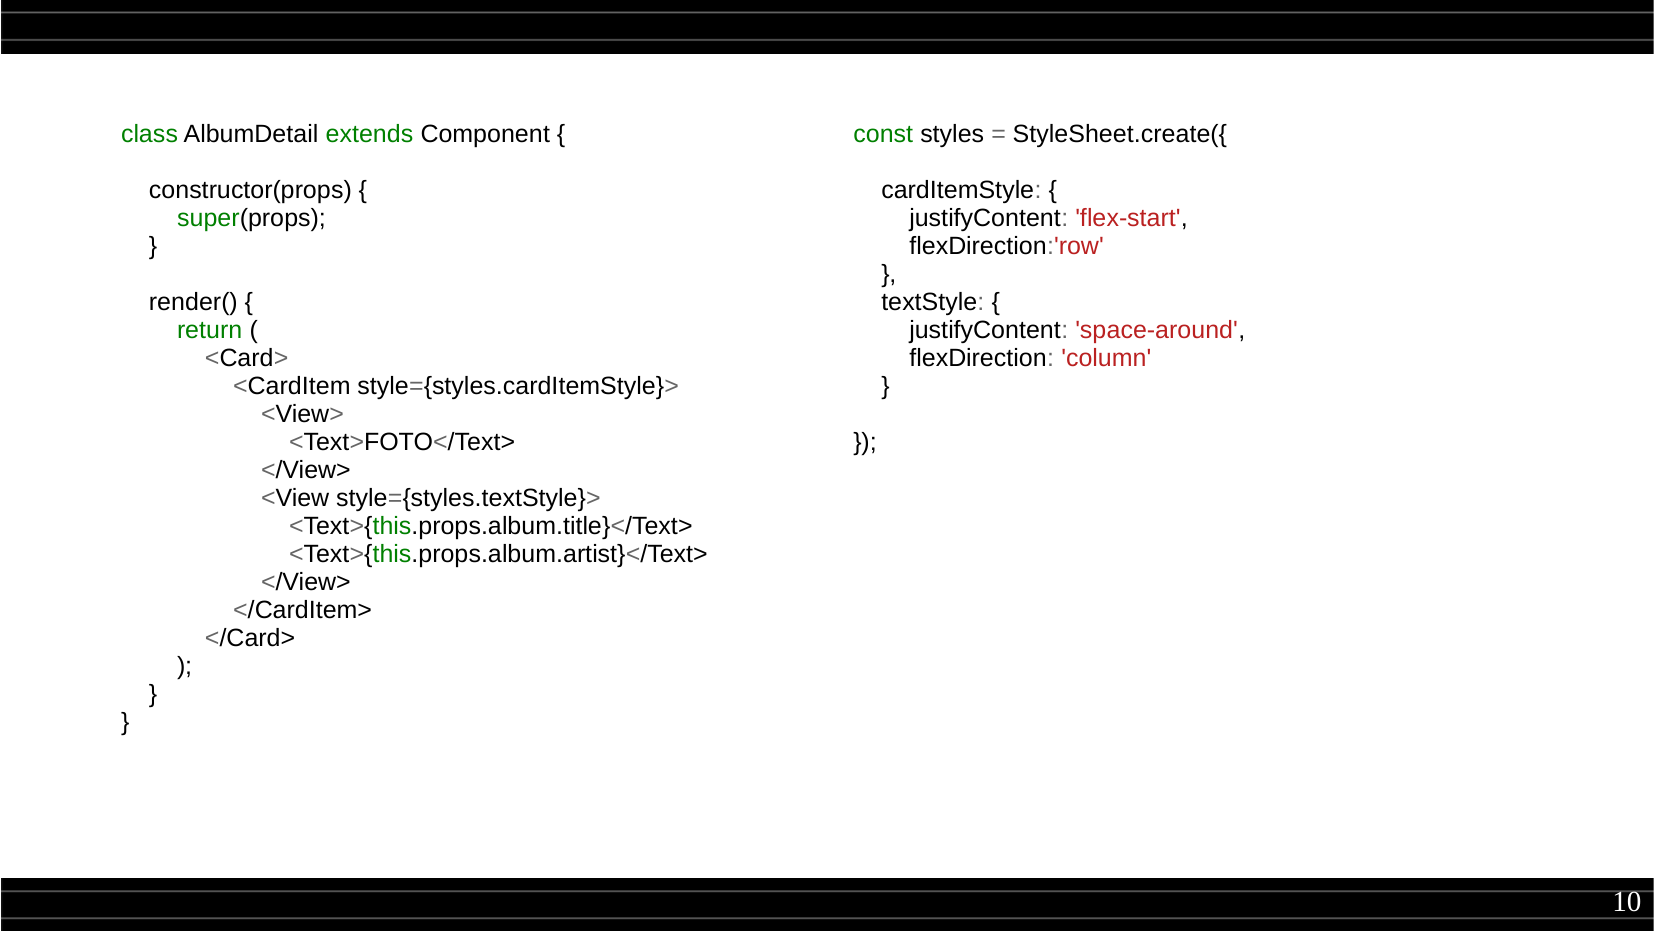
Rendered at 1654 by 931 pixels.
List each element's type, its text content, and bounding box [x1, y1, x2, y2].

text_box class AlbumDetail extends Component { constructor(props) { super(props); } render() { return ( <Card> <CardItem style={styles.cardItemStyle}> <View> <Text>FOTO</Text> </View> <View style={styles.textStyle}> <Text>{this.props.album.title}</Text> <Text>{this.props.album.artist}</Text> </View> </CardItem> </Card> ); } } [106, 112, 815, 827]
picture [1, 0, 1654, 54]
text_box const styles = StyleSheet.create({ cardItemStyle: { justifyContent: 'flex-start', flexDirection:'row' }, textStyle: { justifyContent: 'space-around', flexDirection: 'column' } }); [838, 112, 1548, 827]
picture [1, 878, 1654, 931]
